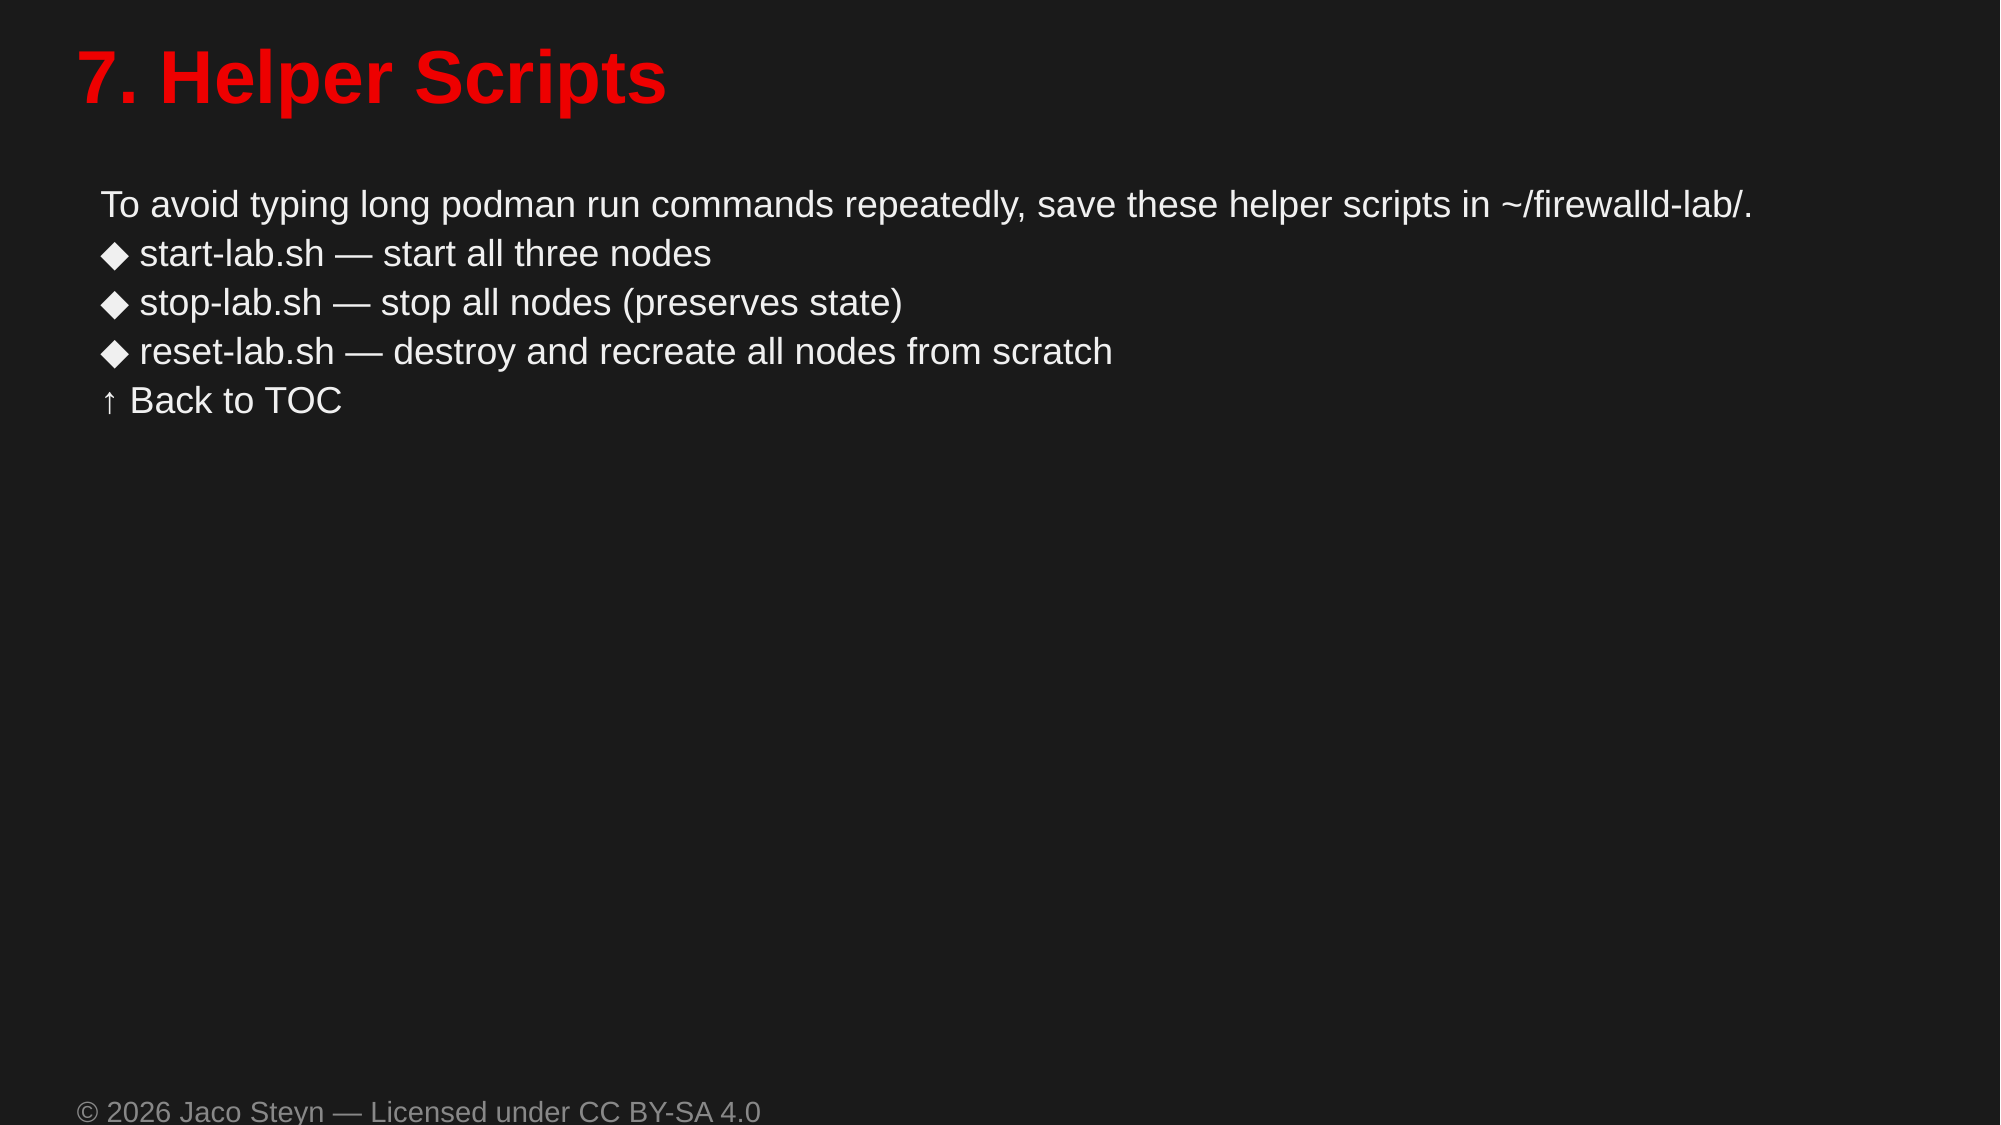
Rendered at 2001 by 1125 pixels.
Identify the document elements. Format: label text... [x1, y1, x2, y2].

text_box 7. Helper Scripts [59, 23, 1942, 154]
text_box To avoid typing long podman run commands repeatedly, save these helper scripts in ~/firewalld-lab/. ◆ start-lab.sh — start all three nodes ◆ stop-lab.sh — stop all nodes (preserves state) ◆ reset-lab.sh — destroy and recreate all nodes from scratch ↑ Back to TOC [59, 171, 1942, 1083]
text_box © 2026 Jaco Steyn — Licensed under CC BY-SA 4.0 [59, 1083, 1942, 1120]
